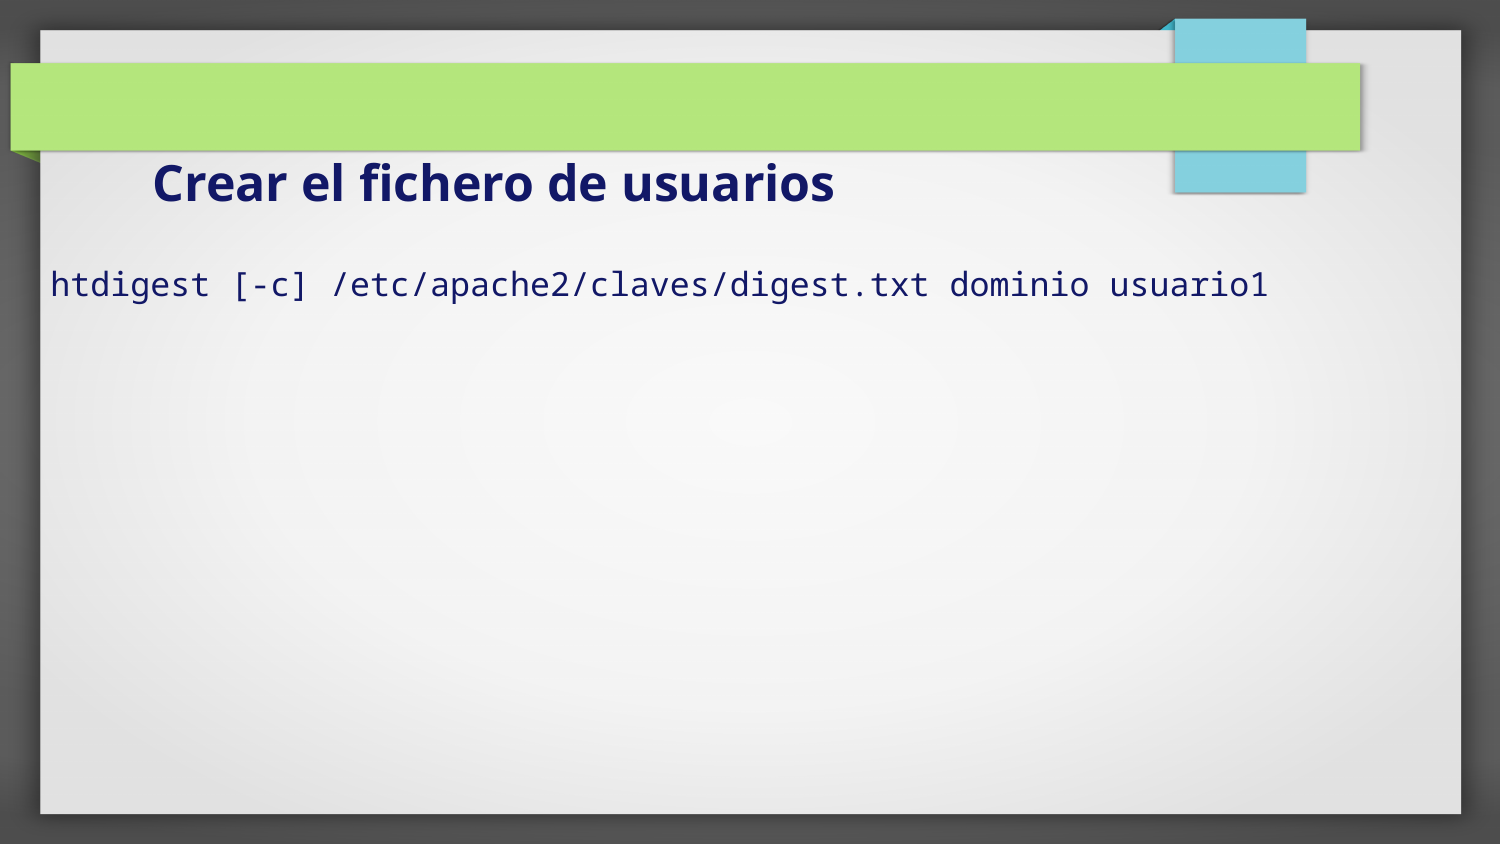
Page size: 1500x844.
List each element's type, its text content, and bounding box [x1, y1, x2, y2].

picture [0, 0, 1500, 844]
list htdigest [-c] /etc/apache2/claves/digest.txt dominio usuario1 [35, 248, 1369, 497]
title Crear el fichero de usuarios [137, 146, 1276, 227]
